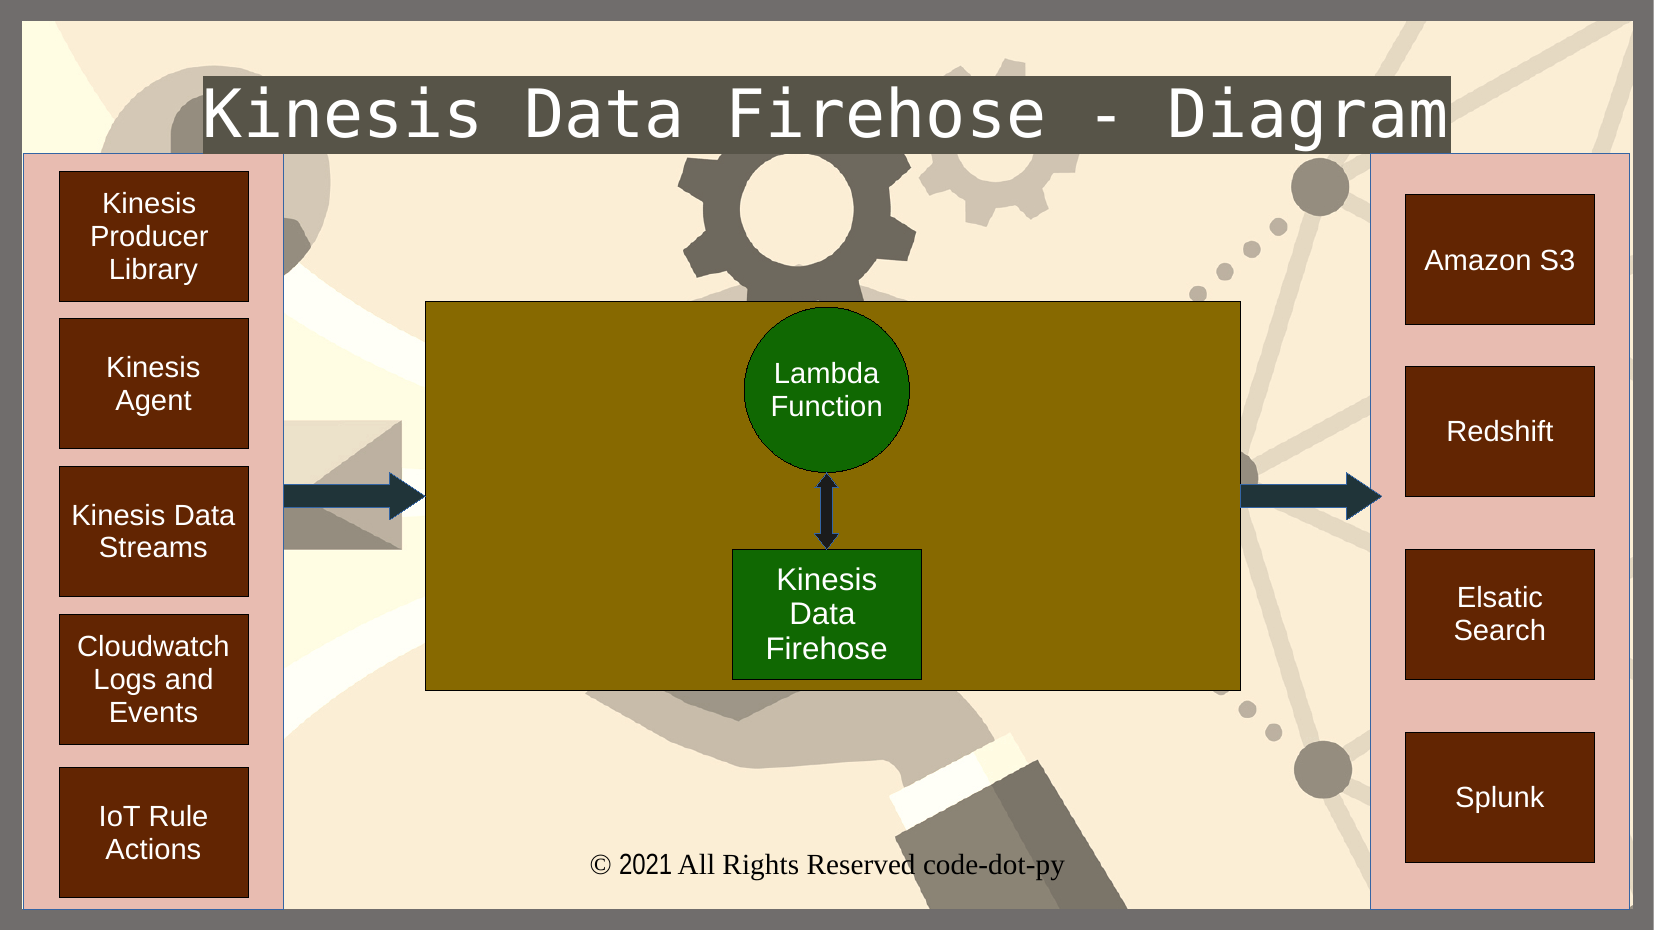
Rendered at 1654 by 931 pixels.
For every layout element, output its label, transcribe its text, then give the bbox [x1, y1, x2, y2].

text_box Kinesis Data Streams [59, 466, 249, 597]
text_box [23, 153, 1630, 910]
title Kinesis Data Firehose - Diagram [82, 37, 1571, 193]
text_box Redshift [1405, 366, 1595, 497]
text_box Kinesis Agent [59, 318, 249, 449]
text_box Kinesis Producer Library [59, 171, 249, 302]
picture [0, 0, 1654, 930]
text_box Splunk [1405, 732, 1595, 863]
text_box Elsatic Search [1405, 549, 1595, 680]
text_box Amazon S3 [1405, 194, 1595, 325]
text_box Cloudwatch Logs and Events [59, 614, 249, 745]
text_box Lambda Function [744, 307, 910, 473]
text_box IoT Rule Actions [59, 767, 249, 898]
text_box Kinesis Data Firehose [732, 549, 922, 680]
